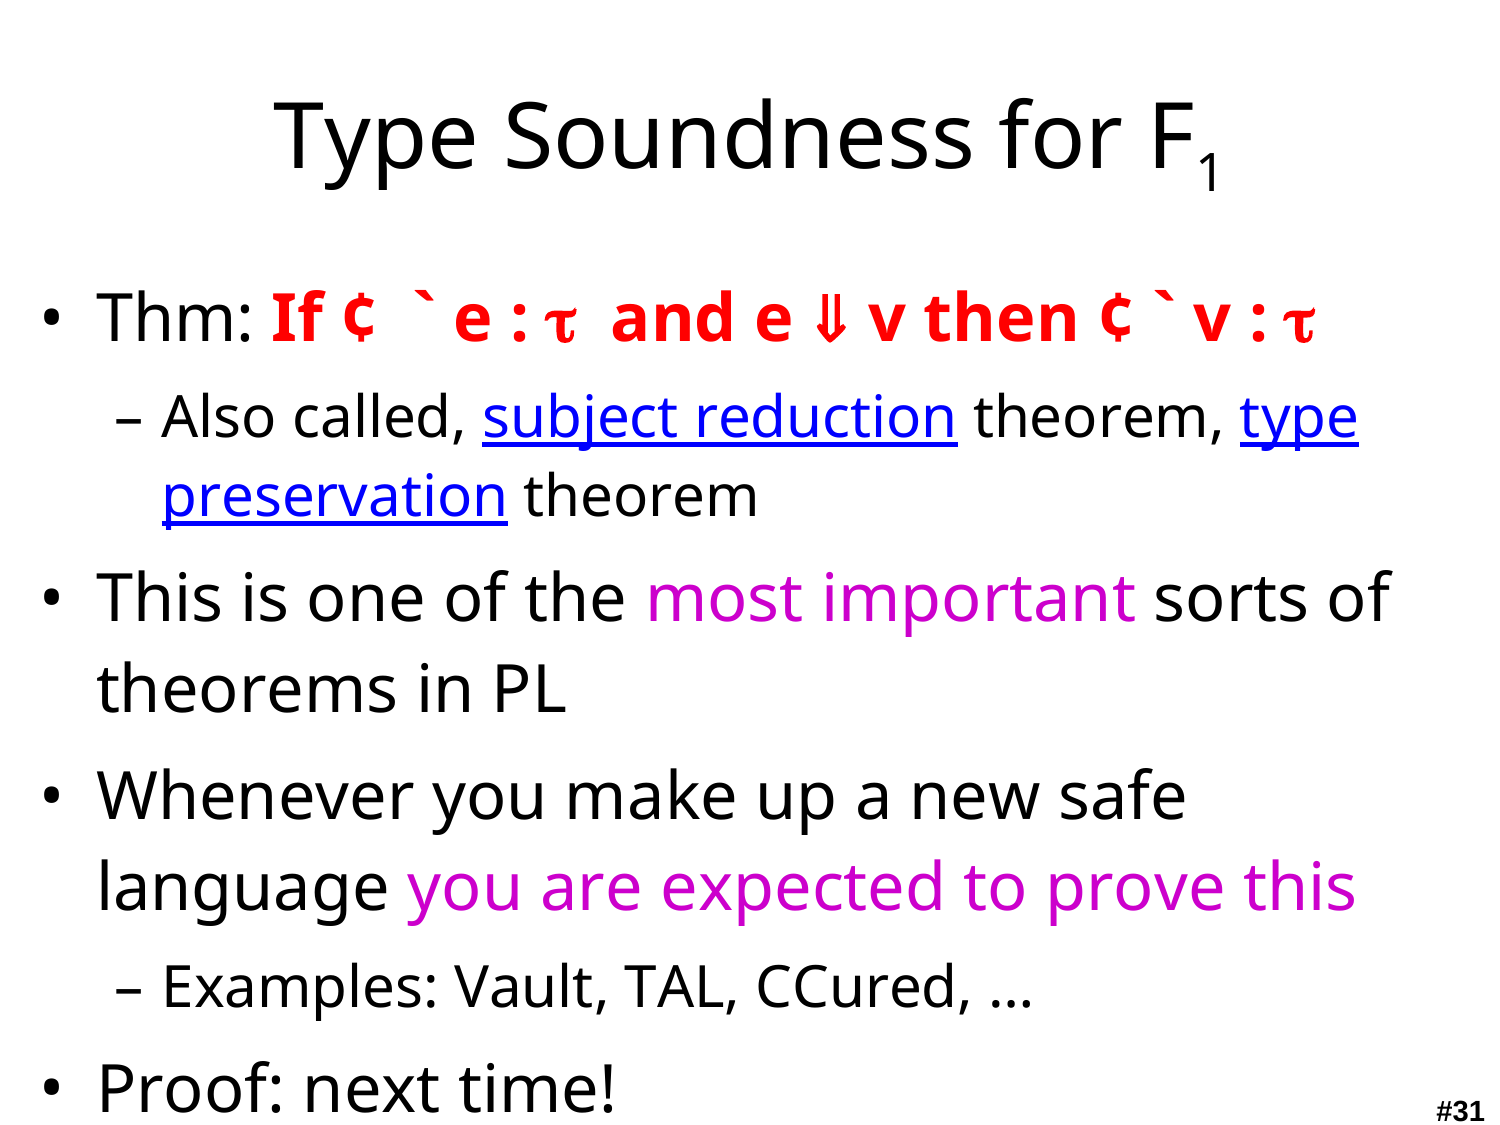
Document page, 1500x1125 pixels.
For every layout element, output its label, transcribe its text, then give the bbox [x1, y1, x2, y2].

title Type Soundness for F1 [24, 45, 1476, 233]
list Thm: If ¢` e :  and e  v then ¢ ` v :  Also called, subject reduction theorem, type preservation theorem This is one of the most important sorts of theorems in PL Whenever you make up a new safe language you are expected to prove this Examples: Vault, TAL, CCured, … Proof: next time! [24, 262, 1476, 1101]
